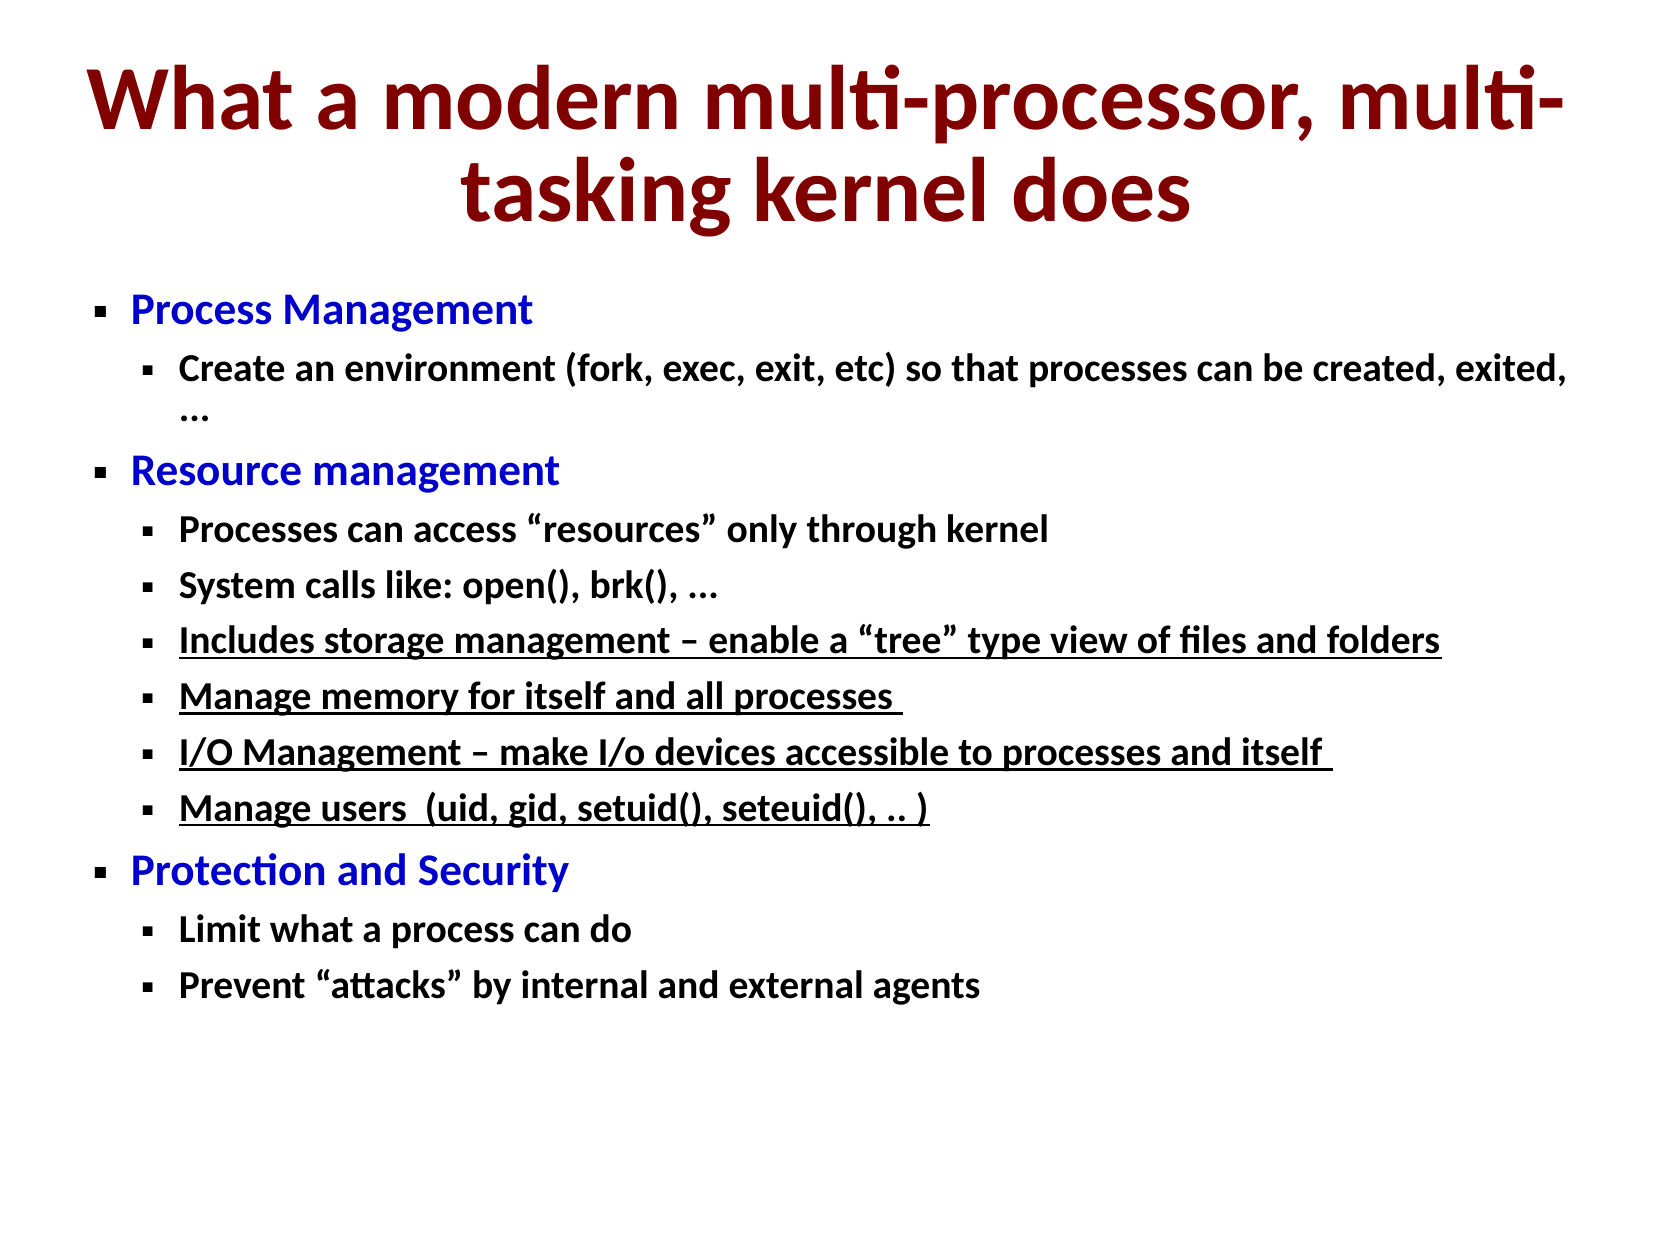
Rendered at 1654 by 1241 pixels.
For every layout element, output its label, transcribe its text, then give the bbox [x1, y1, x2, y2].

list Process Management Create an environment (fork, exec, exit, etc) so that processes can be created, exited, ... Resource management Processes can access “resources” only through kernel System calls like: open(), brk(), ... Includes storage management – enable a “tree” type view of files and folders Manage memory for itself and all processes I/O Management – make I/o devices accessible to processes and itself Manage users (uid, gid, setuid(), seteuid(), .. ) Protection and Security Limit what a process can do Prevent “attacks” by internal and external agents [82, 290, 1571, 1010]
title What a modern multi-processor, multi-tasking kernel does [82, 0, 1571, 290]
